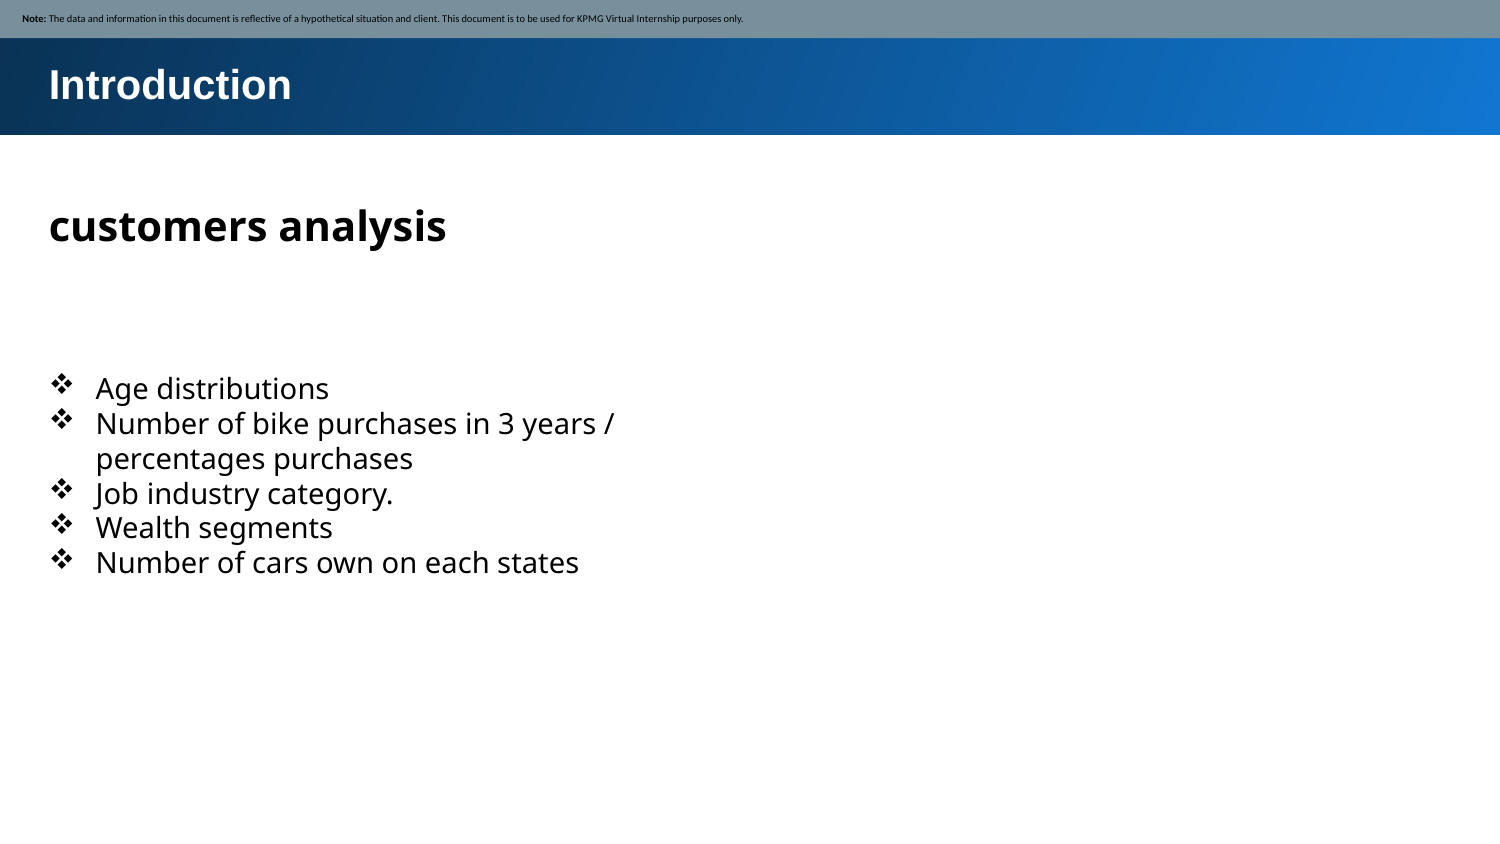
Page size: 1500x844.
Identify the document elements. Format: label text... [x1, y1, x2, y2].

text_box Note: The data and information in this document is reflective of a hypothetical situation and client. This document is to be used for KPMG Virtual Internship purposes only. [0, 0, 1500, 39]
text_box Introduction [33, 43, 1439, 124]
text_box customers analysis [33, 177, 1439, 266]
text_box Age distributions Number of bike purchases in 3 years / percentages purchases Job industry category. Wealth segments Number of cars own on each states [33, 355, 712, 595]
text_box [0, 39, 1500, 135]
